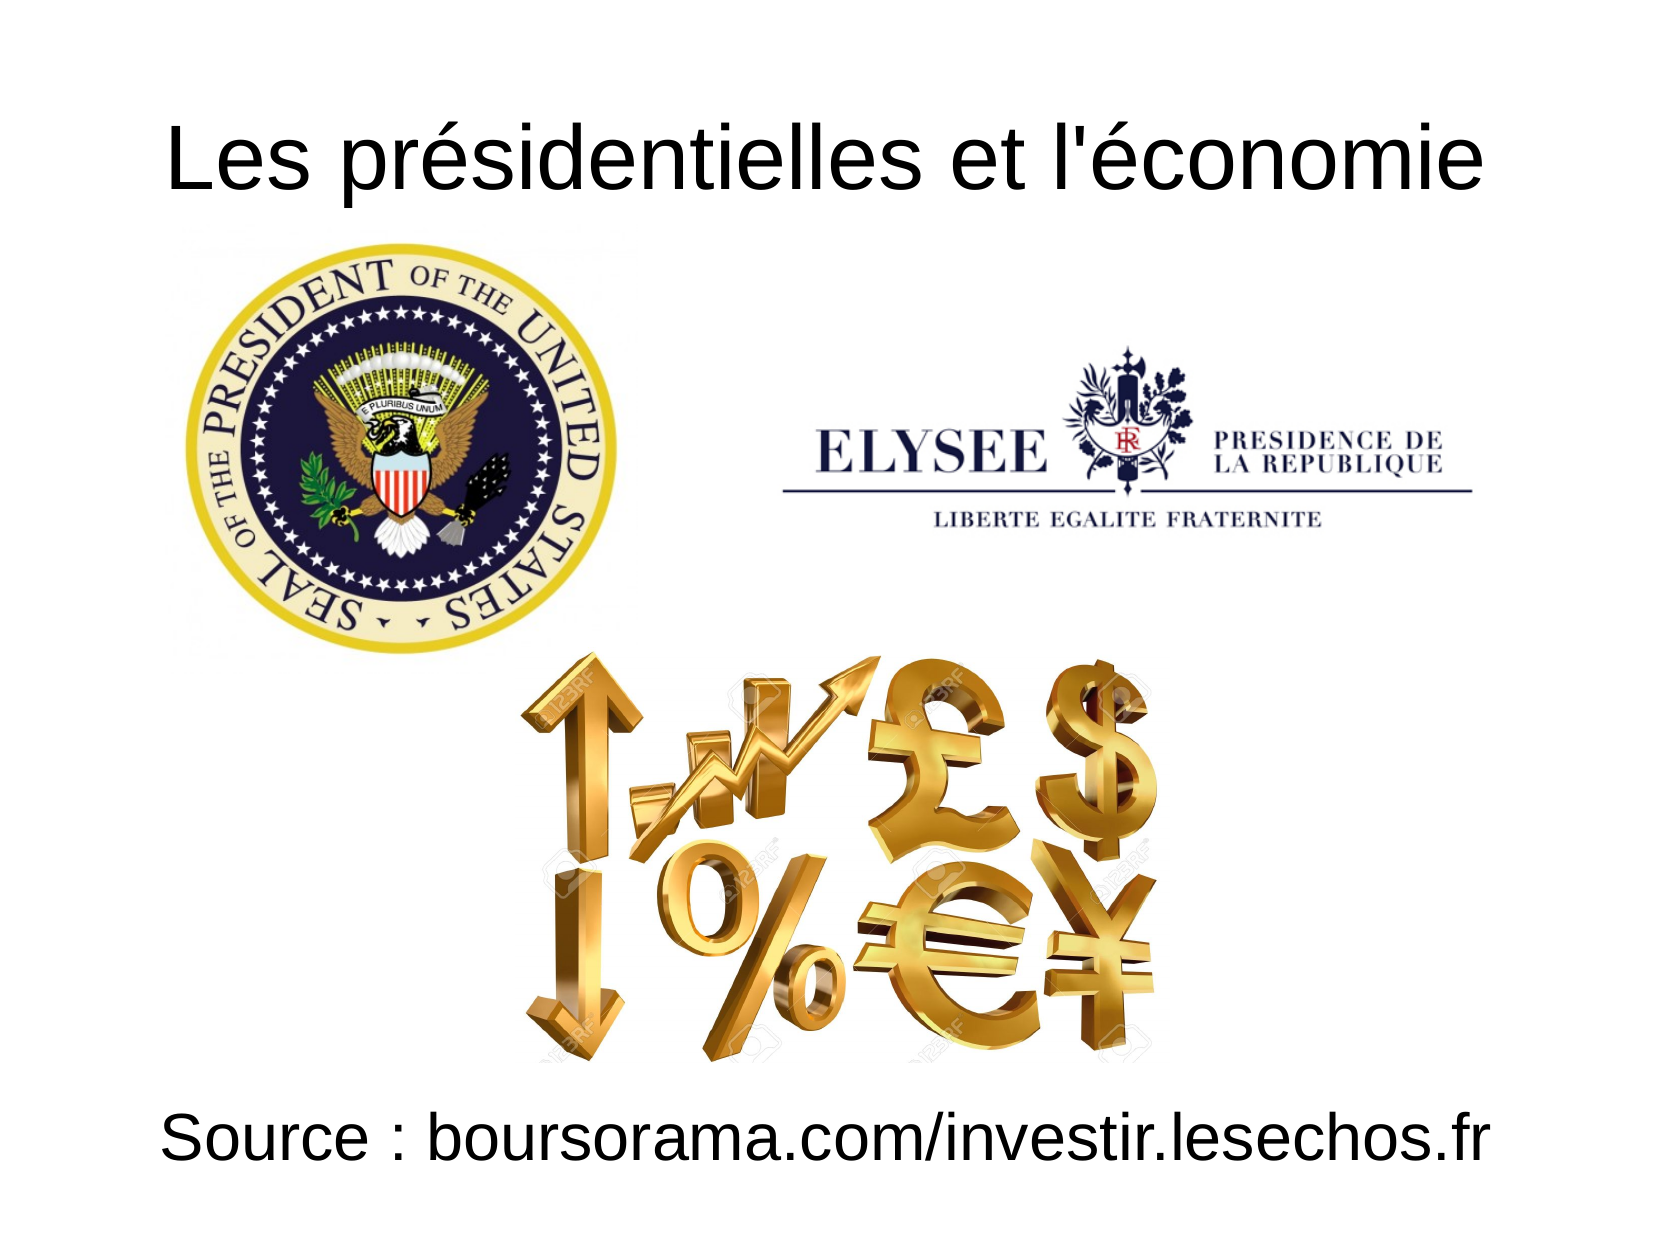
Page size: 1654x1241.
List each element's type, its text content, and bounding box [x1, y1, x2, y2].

subtitle Source : boursorama.com/investir.lesechos.fr [0, 1039, 1654, 1229]
picture [768, 306, 1489, 579]
title Les présidentielles et l'économie [82, 49, 1571, 257]
picture [165, 224, 1170, 1063]
